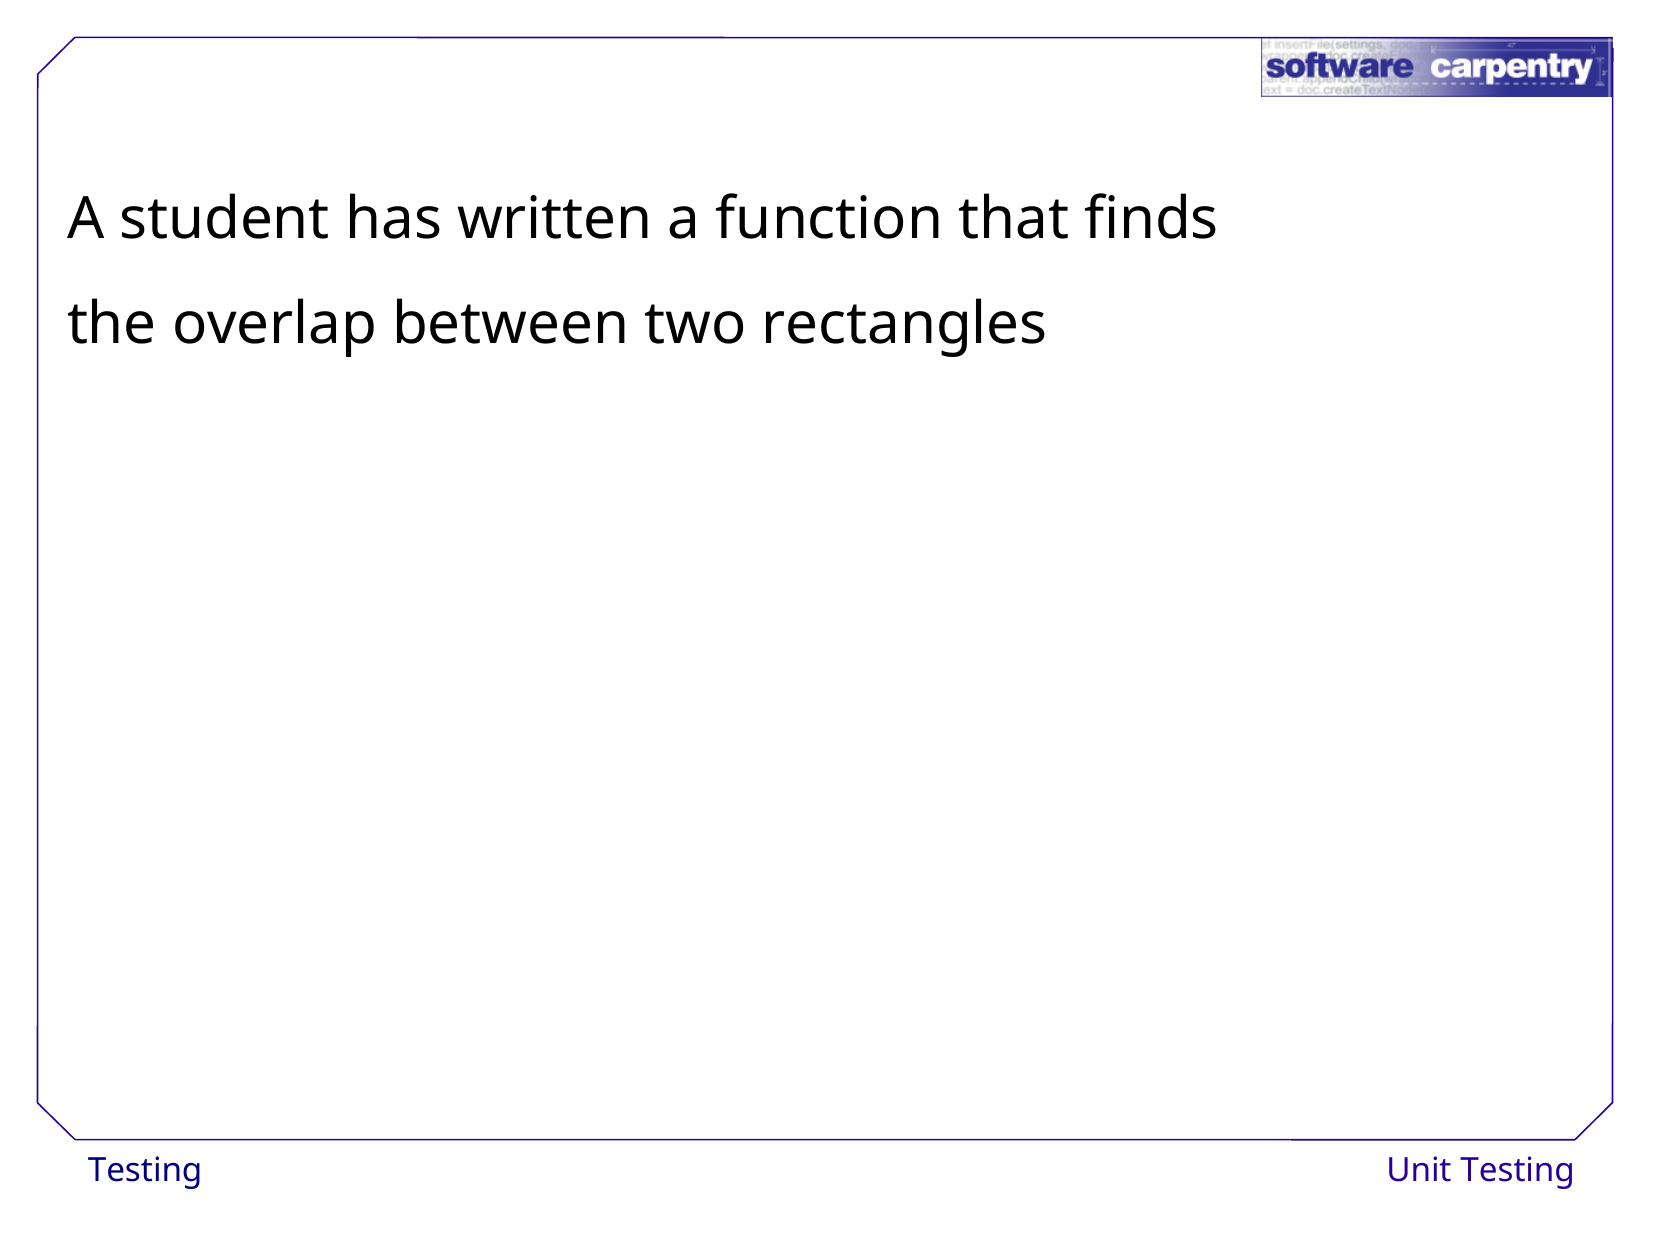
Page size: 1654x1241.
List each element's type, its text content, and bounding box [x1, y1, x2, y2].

text_box A student has written a function that finds the overlap between two rectangles [52, 137, 1385, 364]
picture [1261, 39, 1613, 97]
